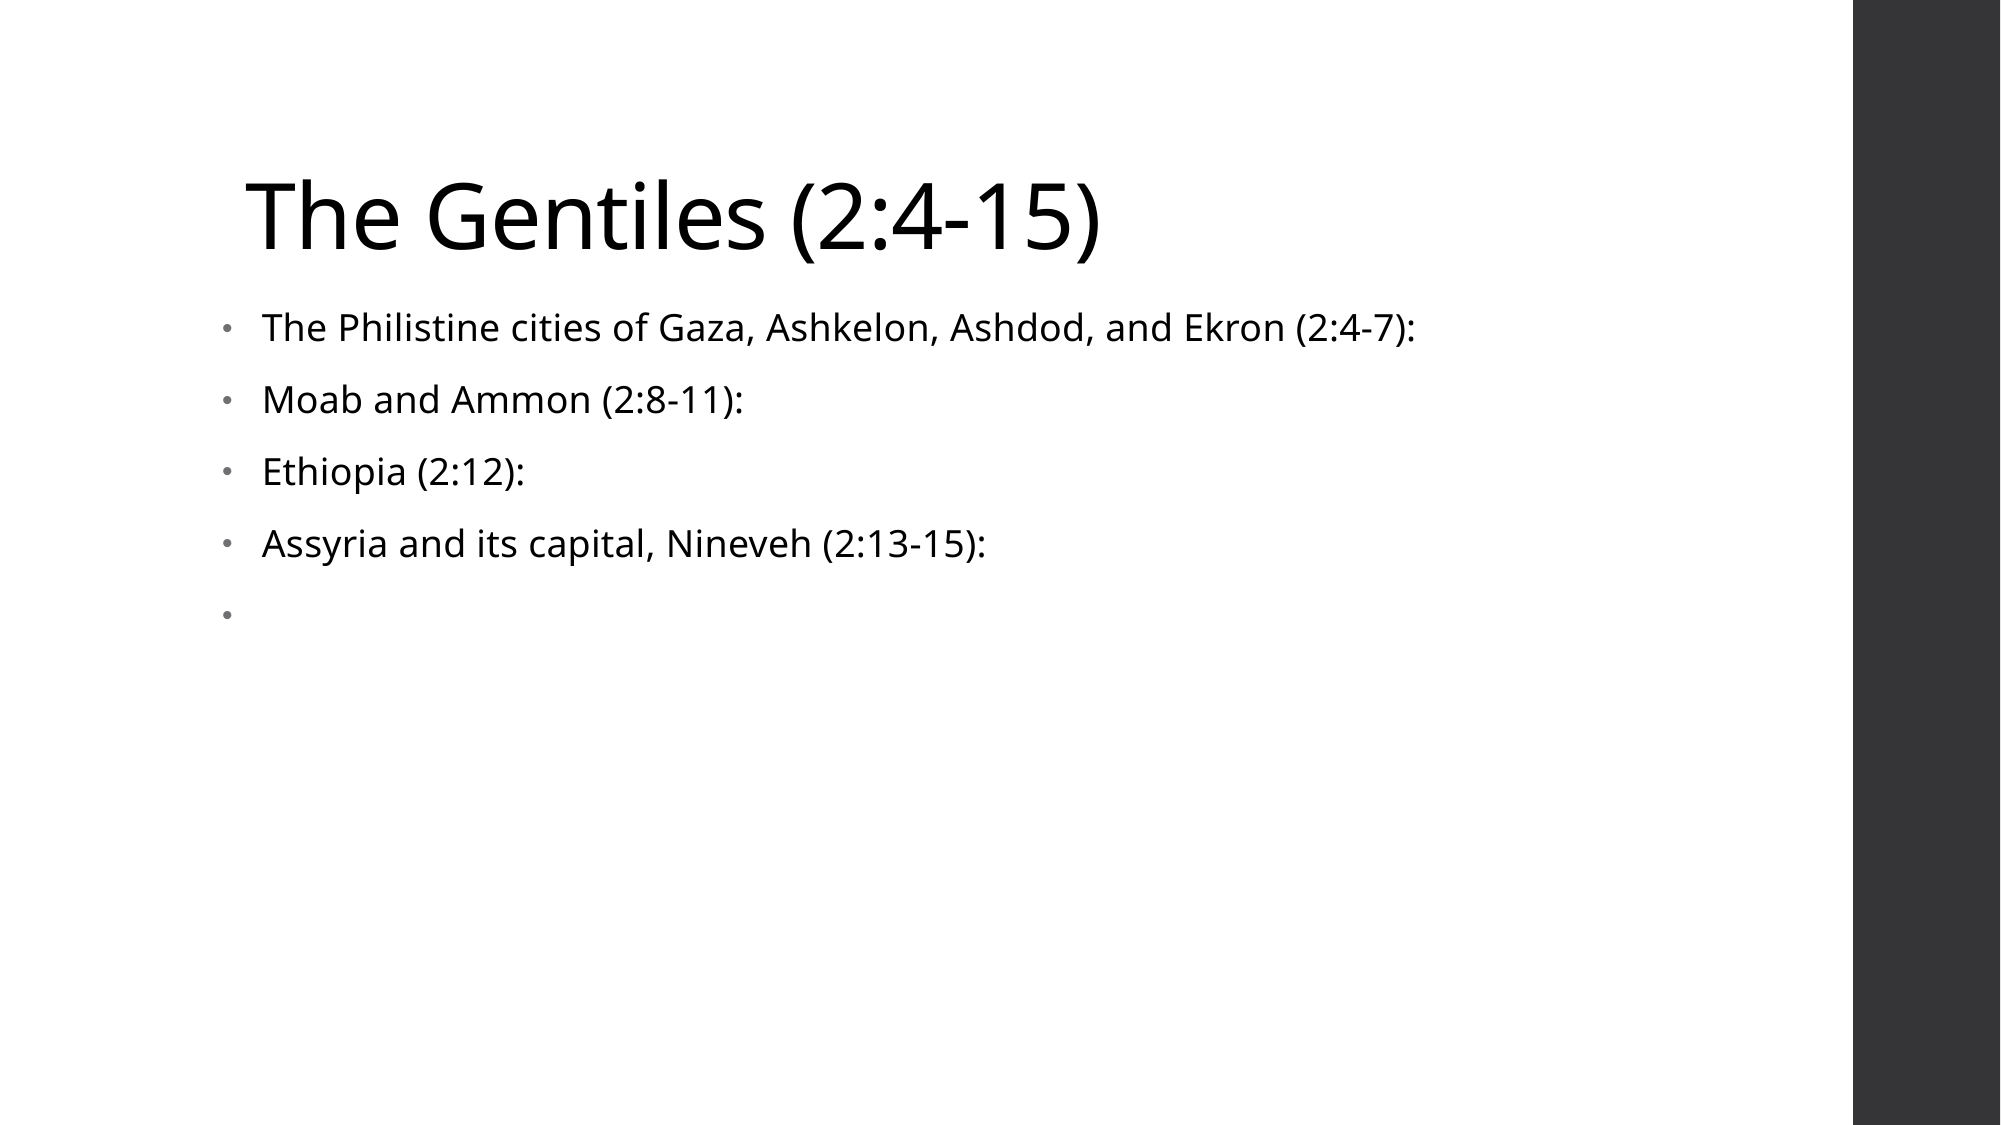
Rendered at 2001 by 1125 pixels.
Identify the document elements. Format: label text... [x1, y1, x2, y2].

title The Gentiles (2:4-15) [206, 60, 1797, 278]
list The Philistine cities of Gaza, Ashkelon, Ashdod, and Ekron (2:4-7): Moab and Ammon (2:8-11): Ethiopia (2:12): Assyria and its capital, Nineveh (2:13-15): [206, 299, 1617, 1014]
